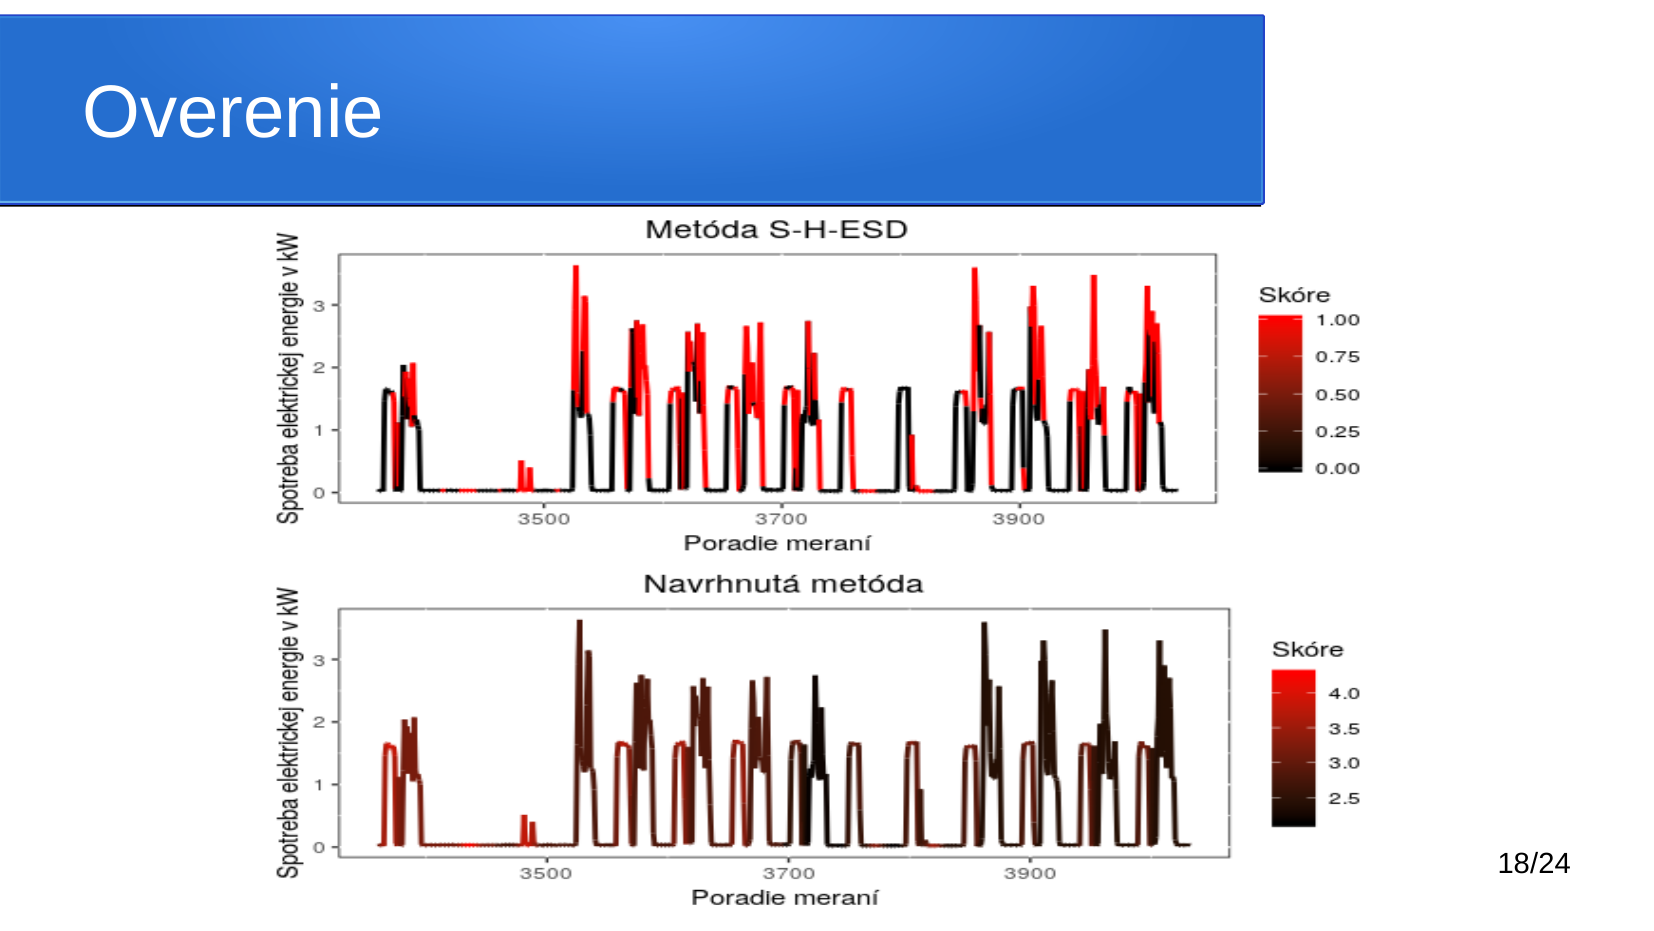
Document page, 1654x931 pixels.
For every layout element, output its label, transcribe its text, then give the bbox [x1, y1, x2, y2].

picture [264, 211, 1390, 920]
title Overenie [82, 29, 1291, 196]
